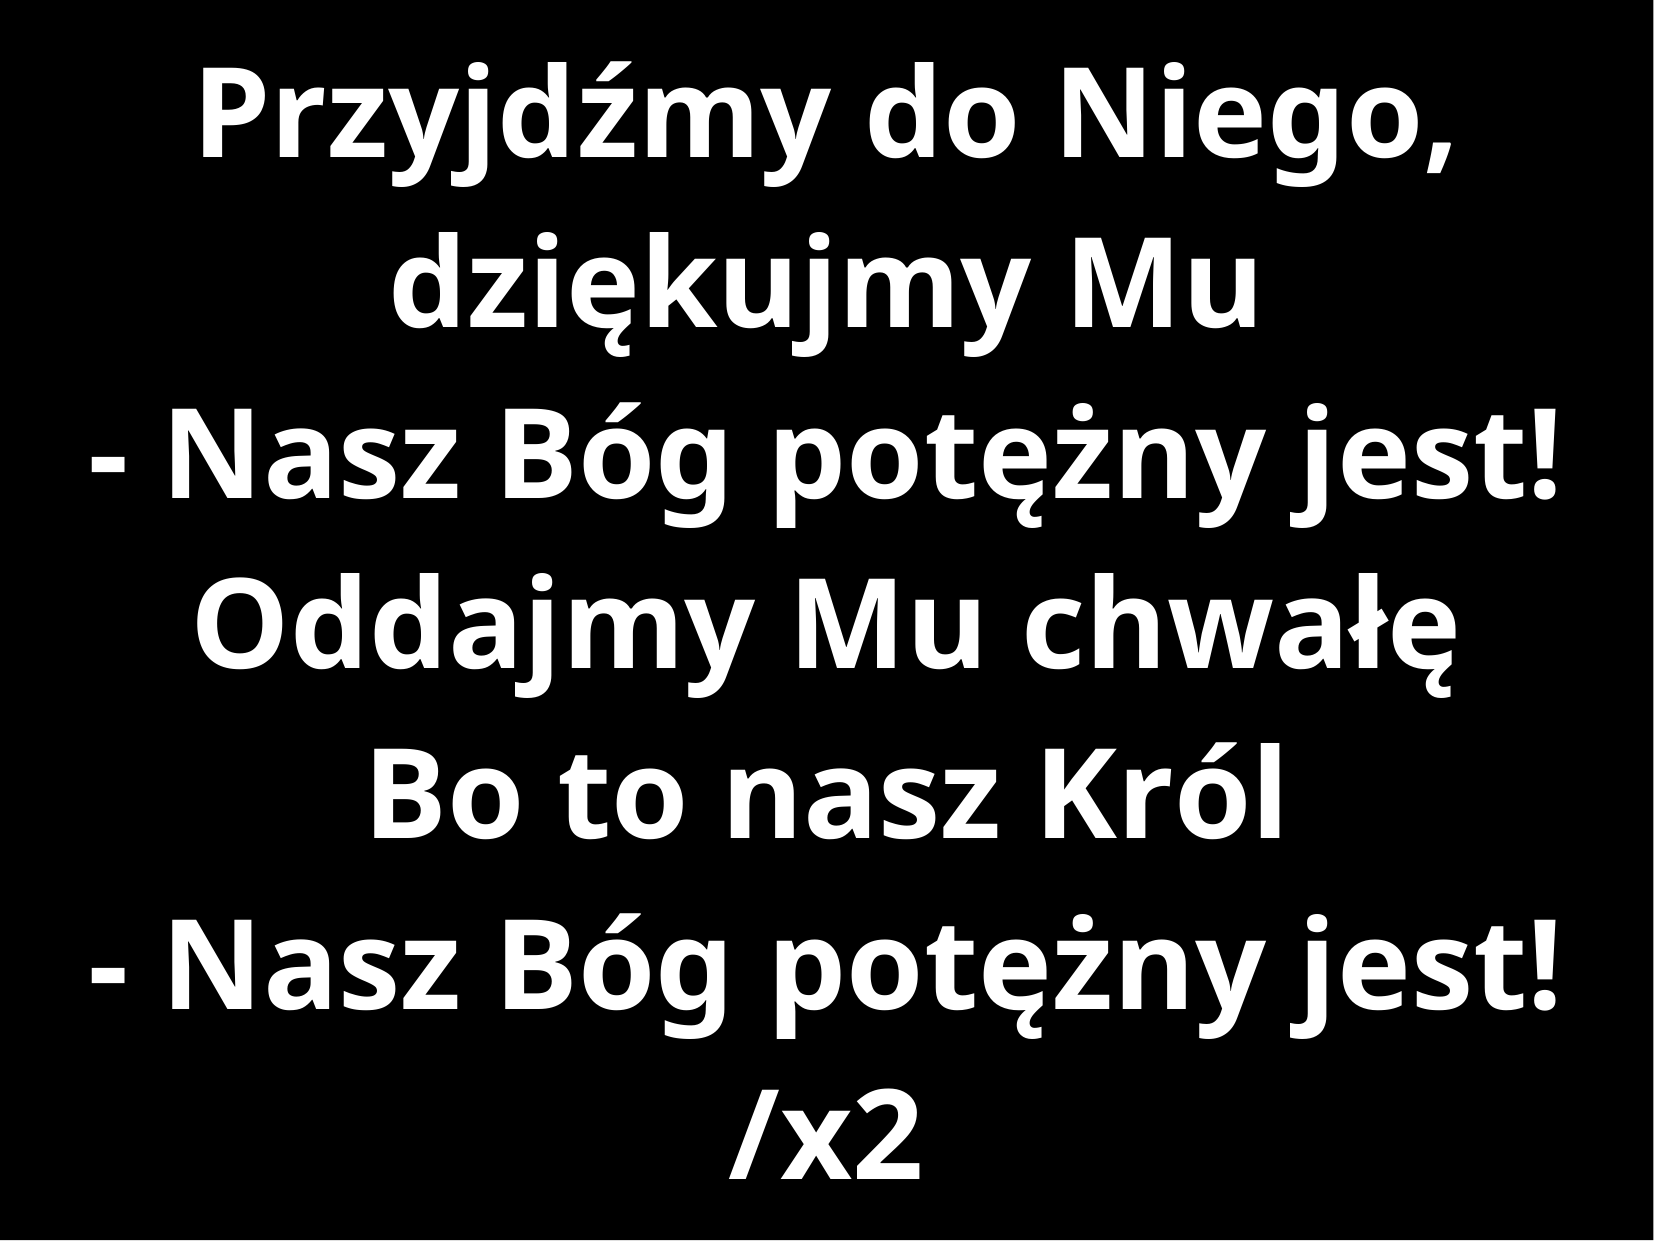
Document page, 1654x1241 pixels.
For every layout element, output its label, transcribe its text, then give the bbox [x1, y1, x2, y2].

title Przyjdźmy do Niego, dziękujmy Mu - Nasz Bóg potężny jest! Oddajmy Mu chwałę Bo to nasz Król - Nasz Bóg potężny jest! /x2 [0, 0, 1654, 1241]
